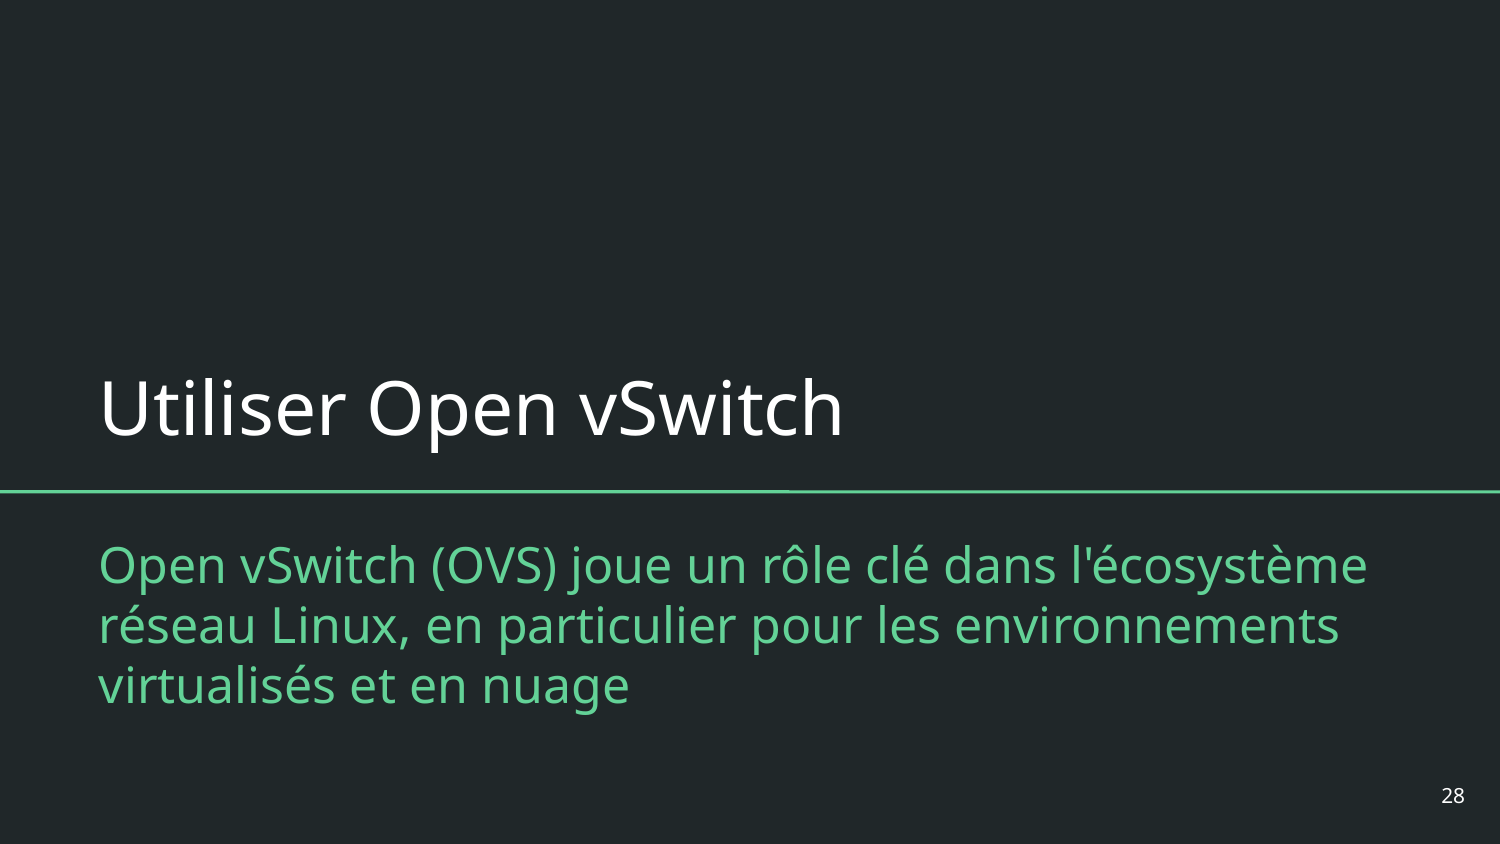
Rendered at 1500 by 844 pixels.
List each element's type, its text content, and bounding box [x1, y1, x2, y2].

slide_number <numéro> [1389, 764, 1480, 830]
text_box Open vSwitch (OVS) joue un rôle clé dans l'écosystème réseau Linux, en particulier pour les environnements virtualisés et en nuage [83, 518, 1418, 729]
title Utiliser Open vSwitch [83, 337, 1417, 466]
